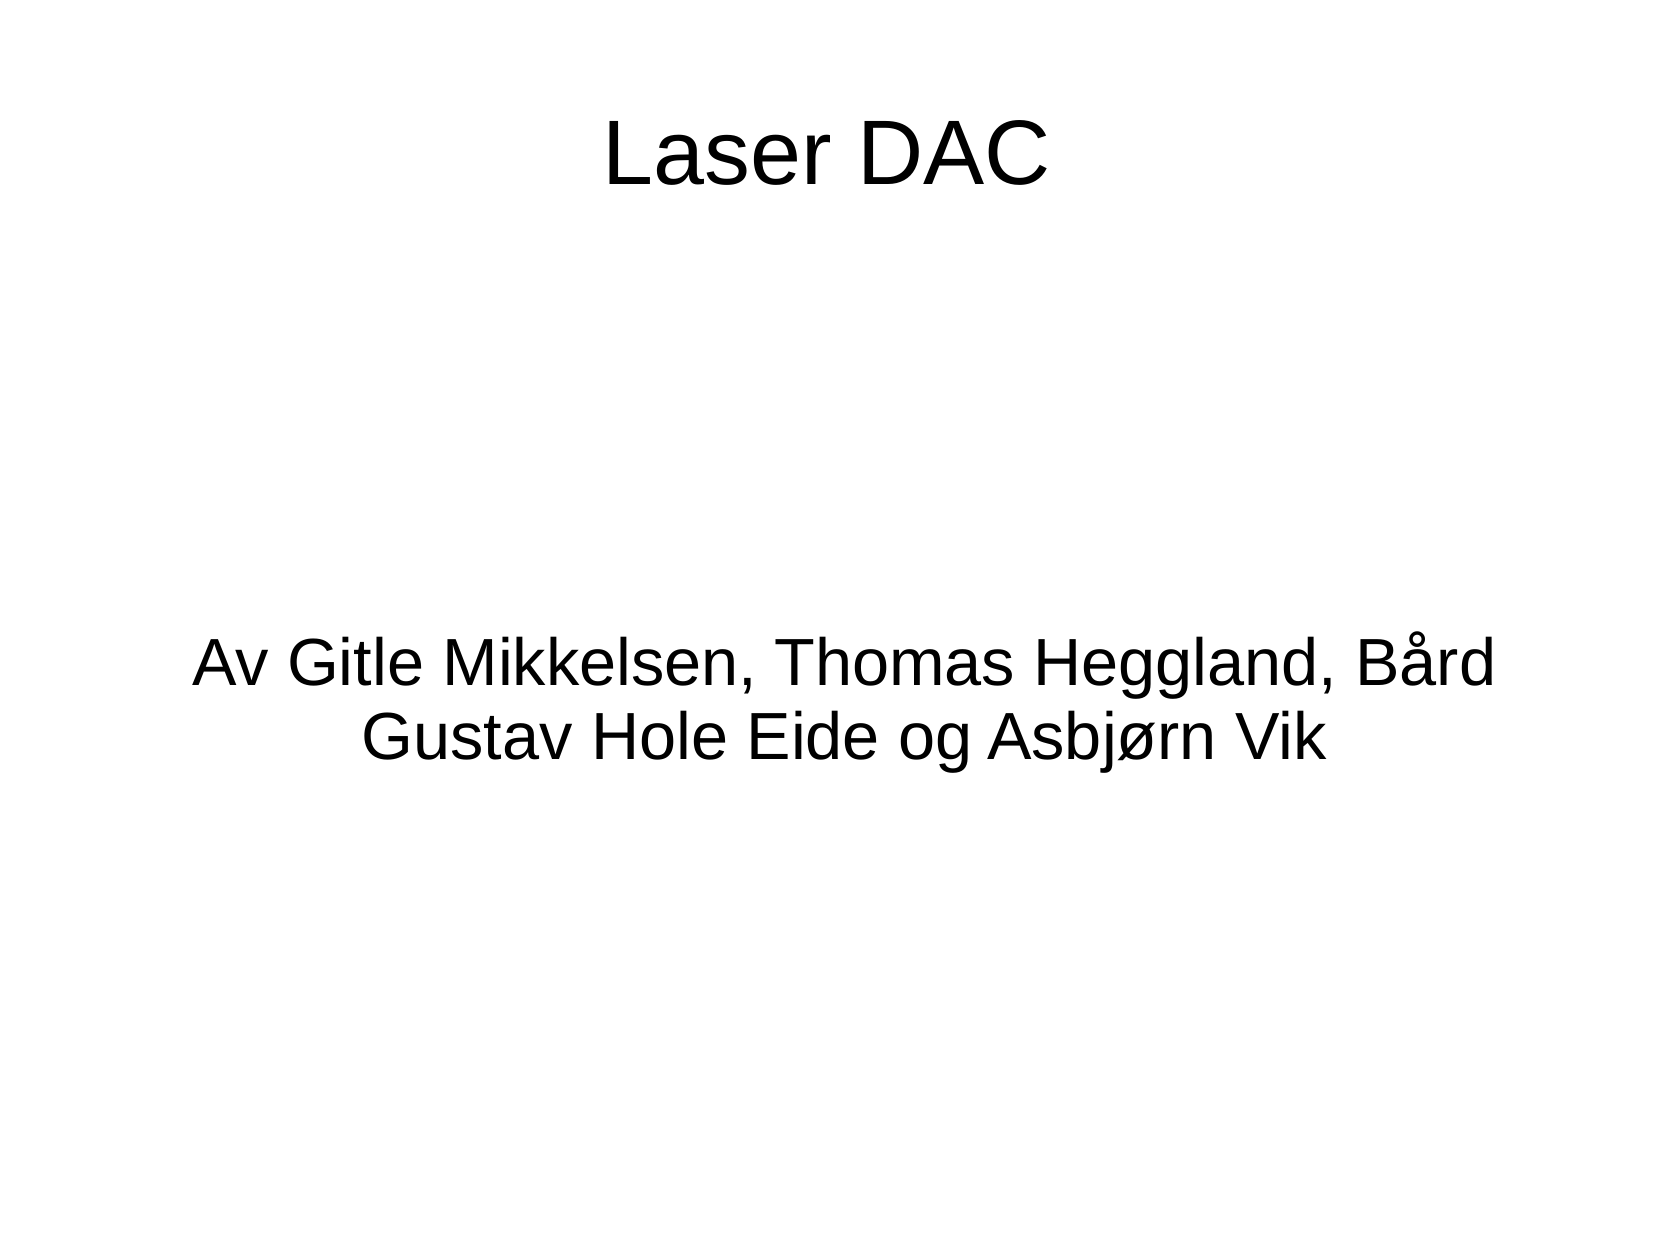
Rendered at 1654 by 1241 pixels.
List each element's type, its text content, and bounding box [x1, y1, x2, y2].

title Laser DAC [82, 49, 1571, 257]
subtitle Av Gitle Mikkelsen, Thomas Heggland, Bård Gustav Hole Eide og Asbjørn Vik [82, 290, 1571, 1109]
